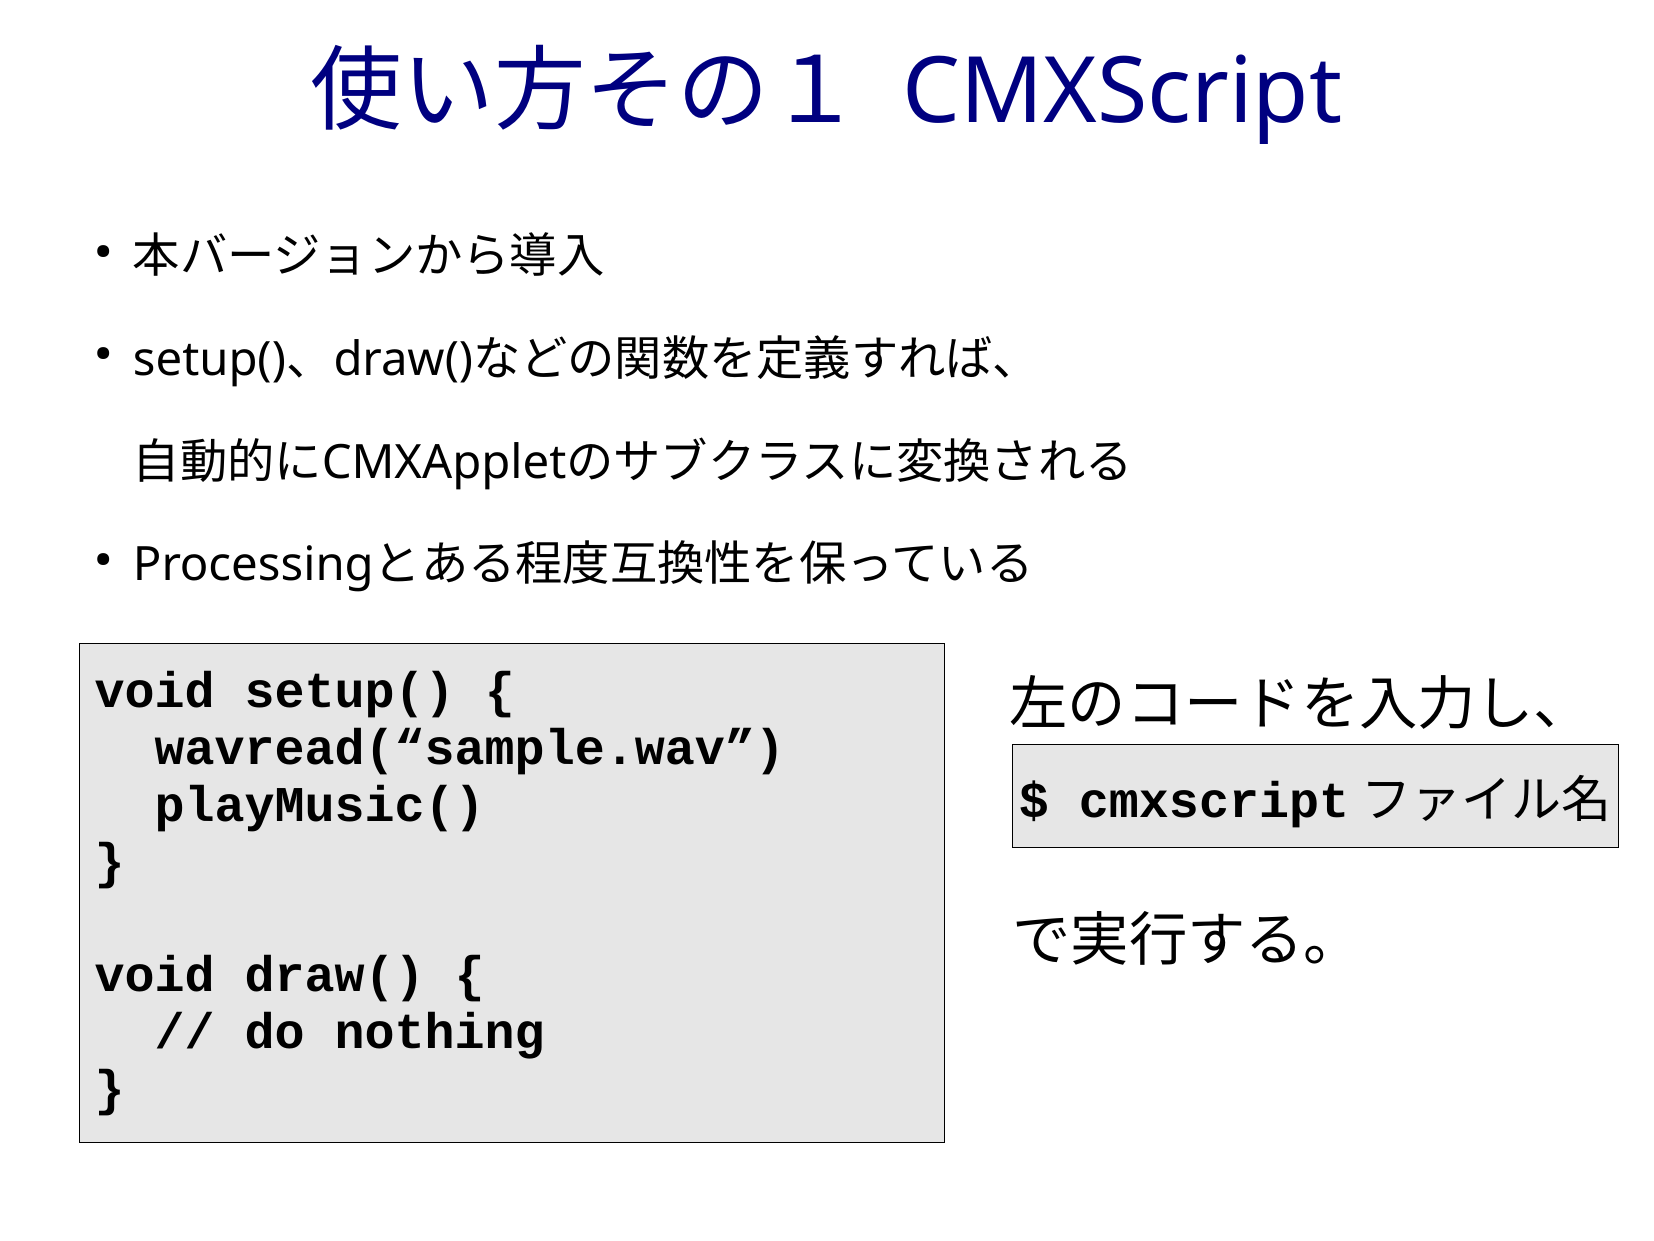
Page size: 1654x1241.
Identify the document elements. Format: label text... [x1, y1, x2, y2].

text_box void setup() { wavread(“sample.wav”) playMusic() } void draw() { // do nothing } [79, 643, 945, 1143]
title 使い方その１ CMXScript [82, 25, 1571, 139]
text_box 左のコードを入力し、 [995, 649, 1530, 728]
text_box で実行する。 [998, 885, 1328, 964]
list 本バージョンから導入 setup()、draw()などの関数を定義すれば、 自動的にCMXAppletのサブクラスに変換される Processingとある程度互換性を保っている [82, 183, 1571, 597]
text_box $ cmxscript ファイル名 [1012, 744, 1619, 848]
